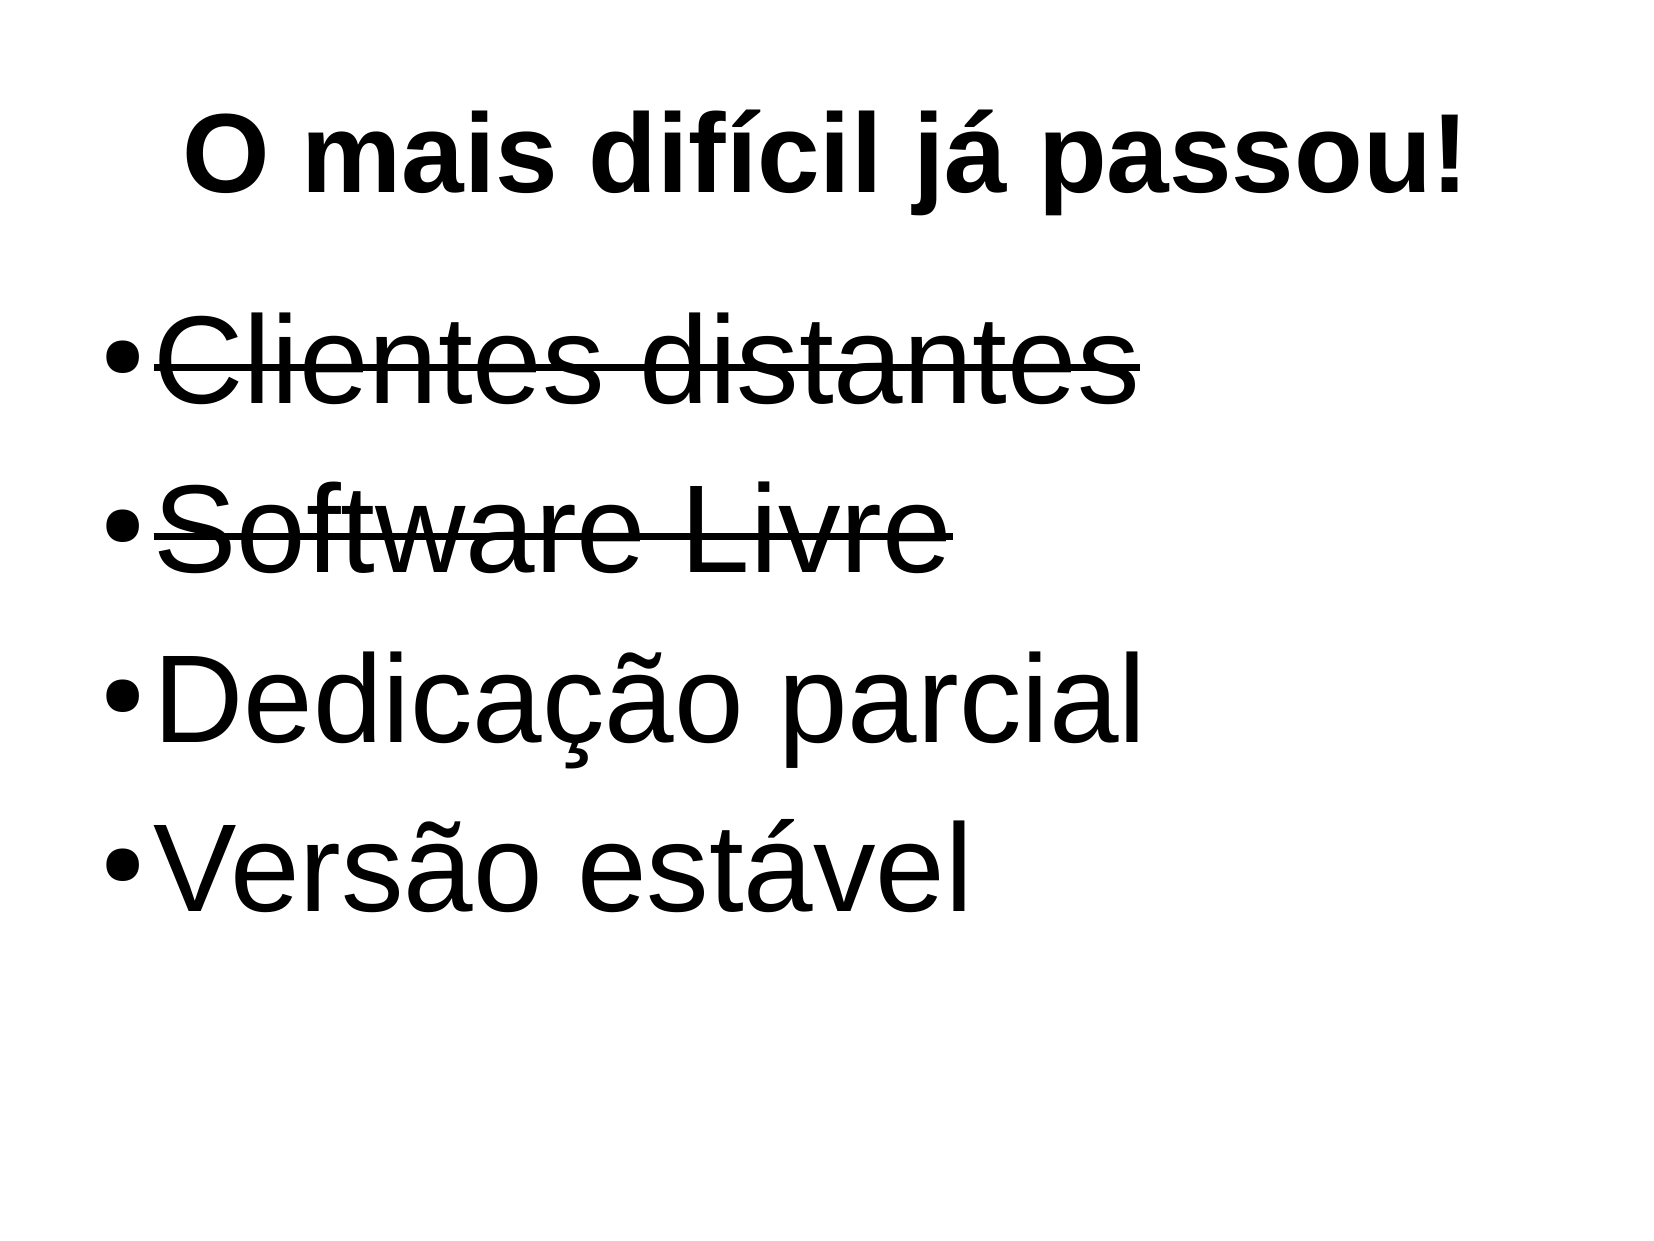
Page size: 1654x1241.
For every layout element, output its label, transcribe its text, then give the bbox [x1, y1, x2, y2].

list Clientes distantes Software Livre Dedicação parcial Versão estável [82, 290, 1571, 1109]
title O mais difícil já passou! [82, 49, 1571, 257]
